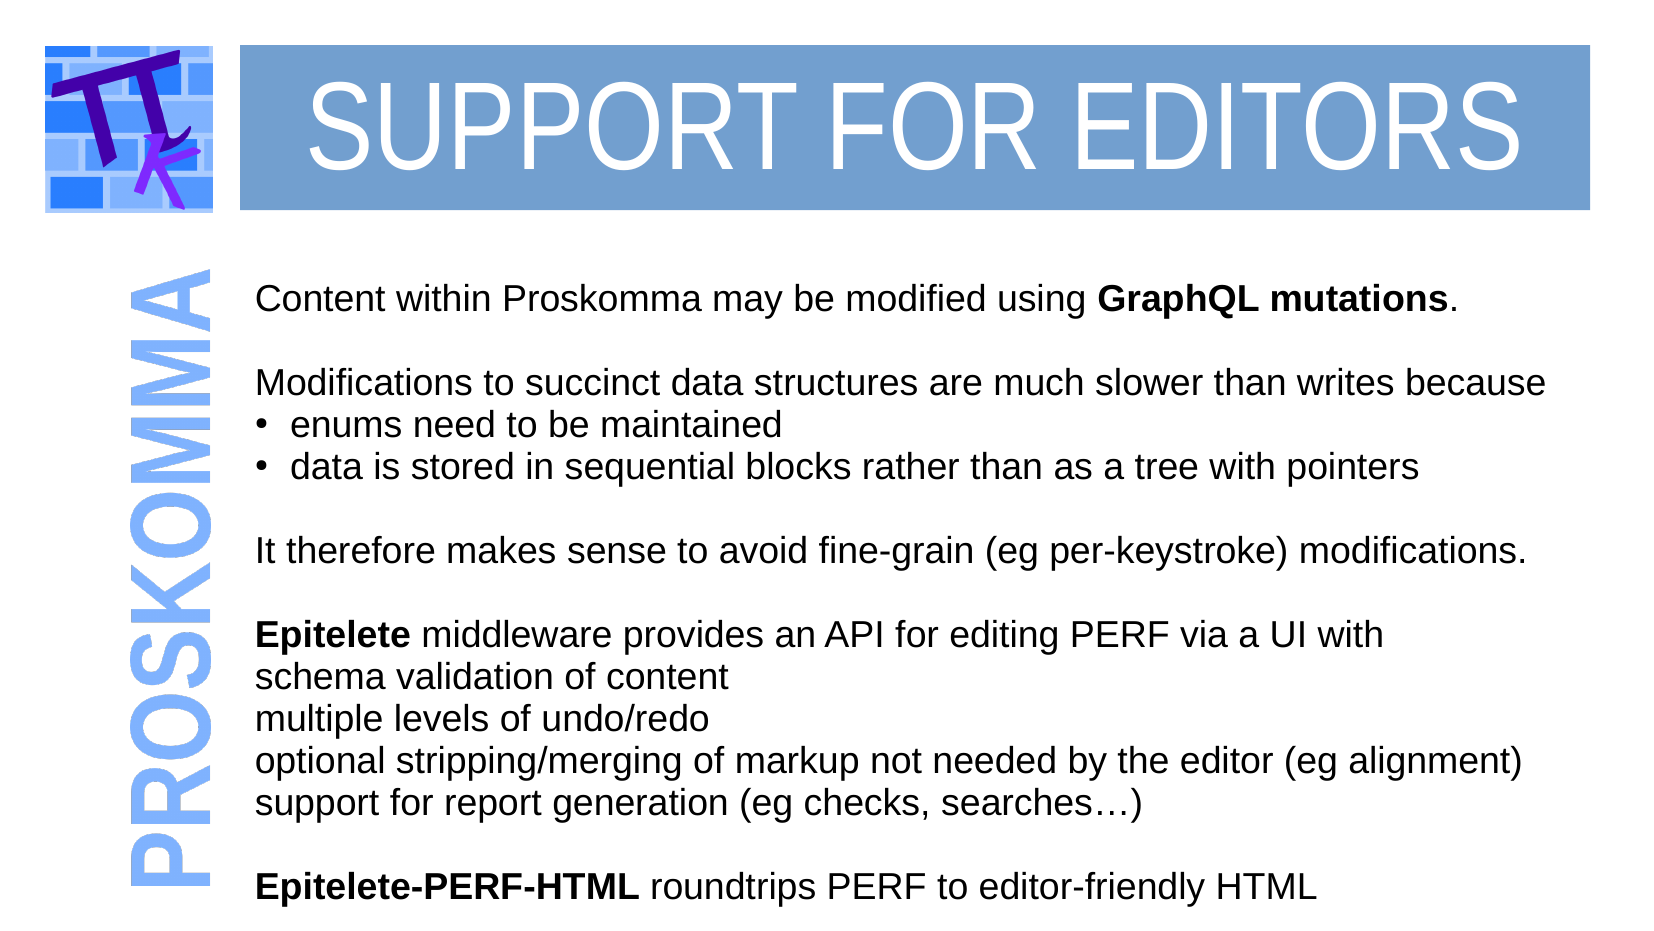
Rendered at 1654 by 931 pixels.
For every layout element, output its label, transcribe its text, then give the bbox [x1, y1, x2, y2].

text_box SUPPORT FOR EDITORS [240, 45, 1591, 211]
picture [130, 269, 211, 886]
text_box Content within Proskomma may be modified using GraphQL mutations. Modifications to succinct data structures are much slower than writes because enums need to be maintained data is stored in sequential blocks rather than as a tree with pointers It therefore makes sense to avoid fine-grain (eg per-keystroke) modifications. Epitelete middleware provides an API for editing PERF via a UI with schema validation of content multiple levels of undo/redo optional stripping/merging of markup not needed by the editor (eg alignment) support for report generation (eg checks, searches…) Epitelete-PERF-HTML roundtrips PERF to editor-friendly HTML [240, 270, 1591, 915]
picture [45, 46, 213, 213]
